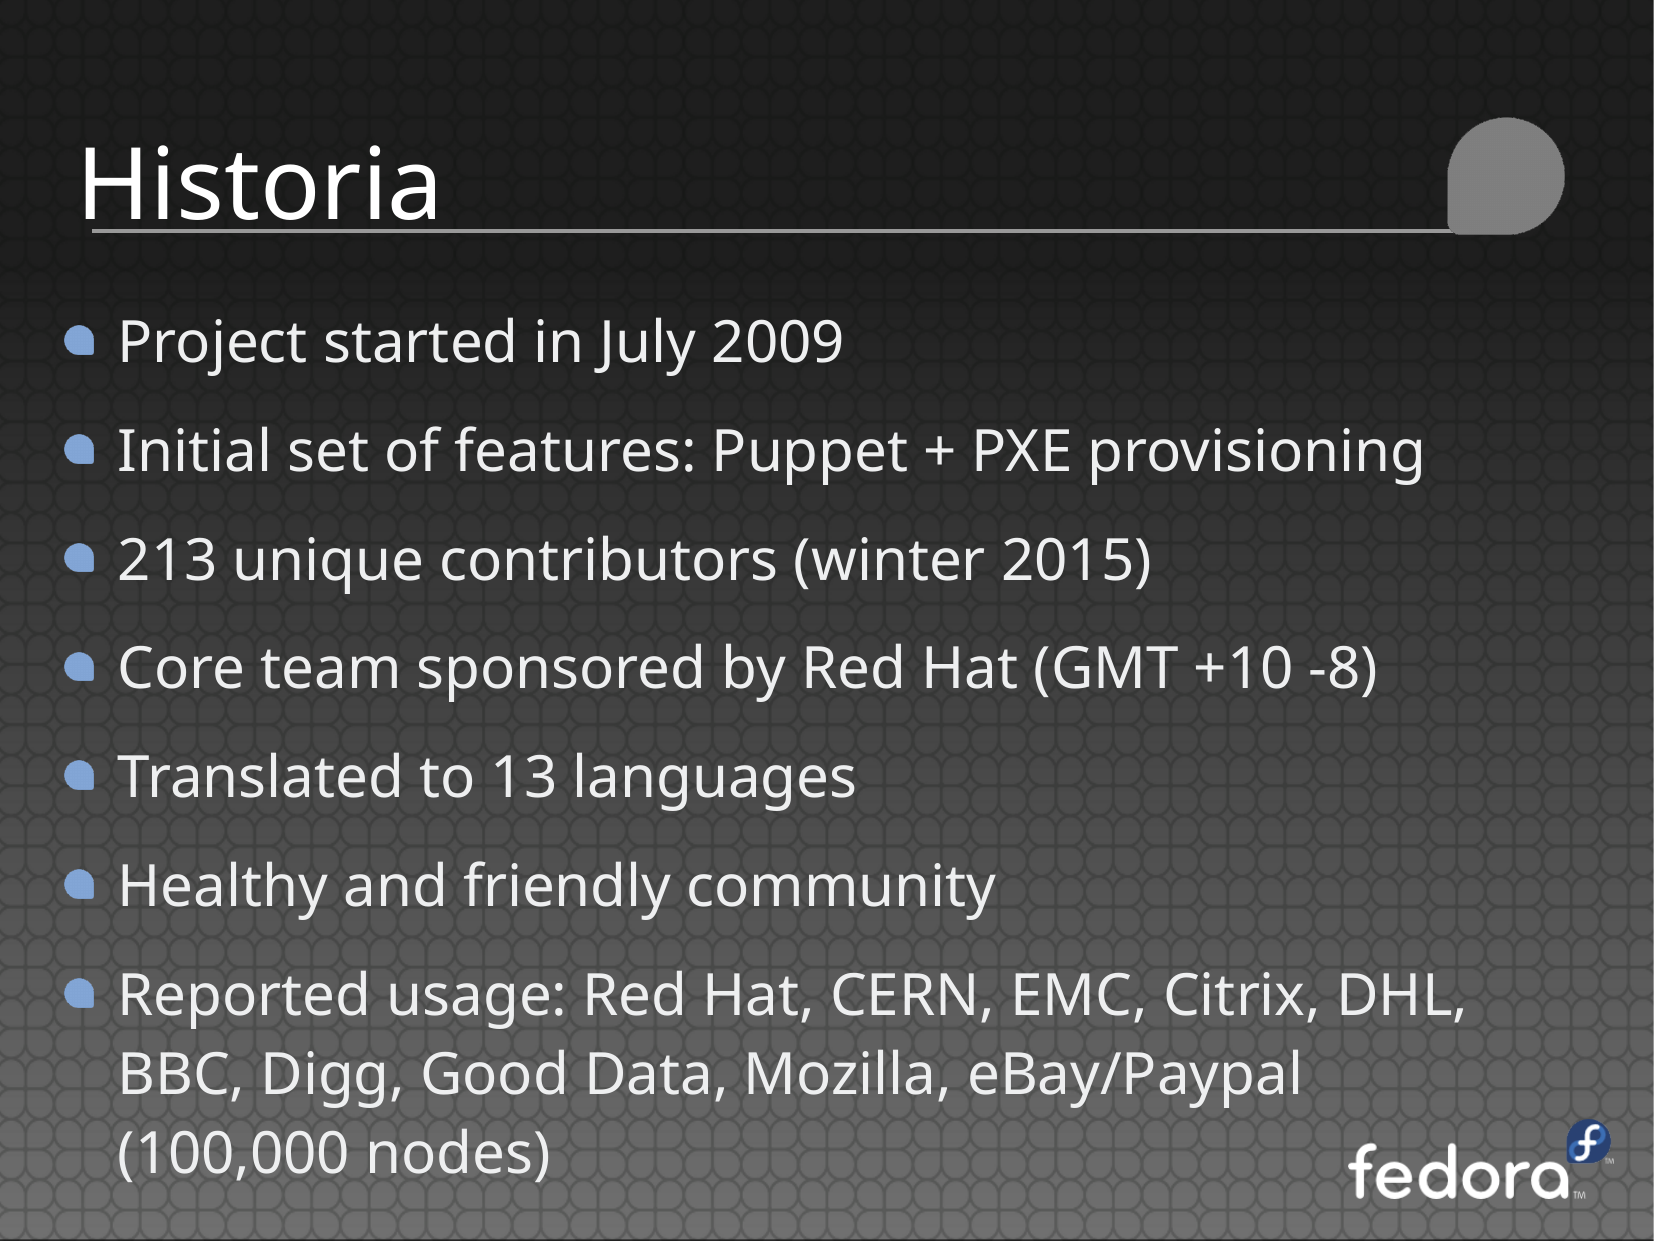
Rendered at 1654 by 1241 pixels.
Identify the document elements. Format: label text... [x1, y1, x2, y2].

picture [0, 0, 1654, 1241]
title Historia [76, 112, 1566, 249]
list Project started in July 2009 Initial set of features: Puppet + PXE provisioning 213 unique contributors (winter 2015) Core team sponsored by Red Hat (GMT +10 -8) Translated to 13 languages Healthy and friendly community Reported usage: Red Hat, CERN, EMC, Citrix, DHL, BBC, Digg, Good Data, Mozilla, eBay/Paypal (100,000 nodes) [46, 300, 1536, 1176]
